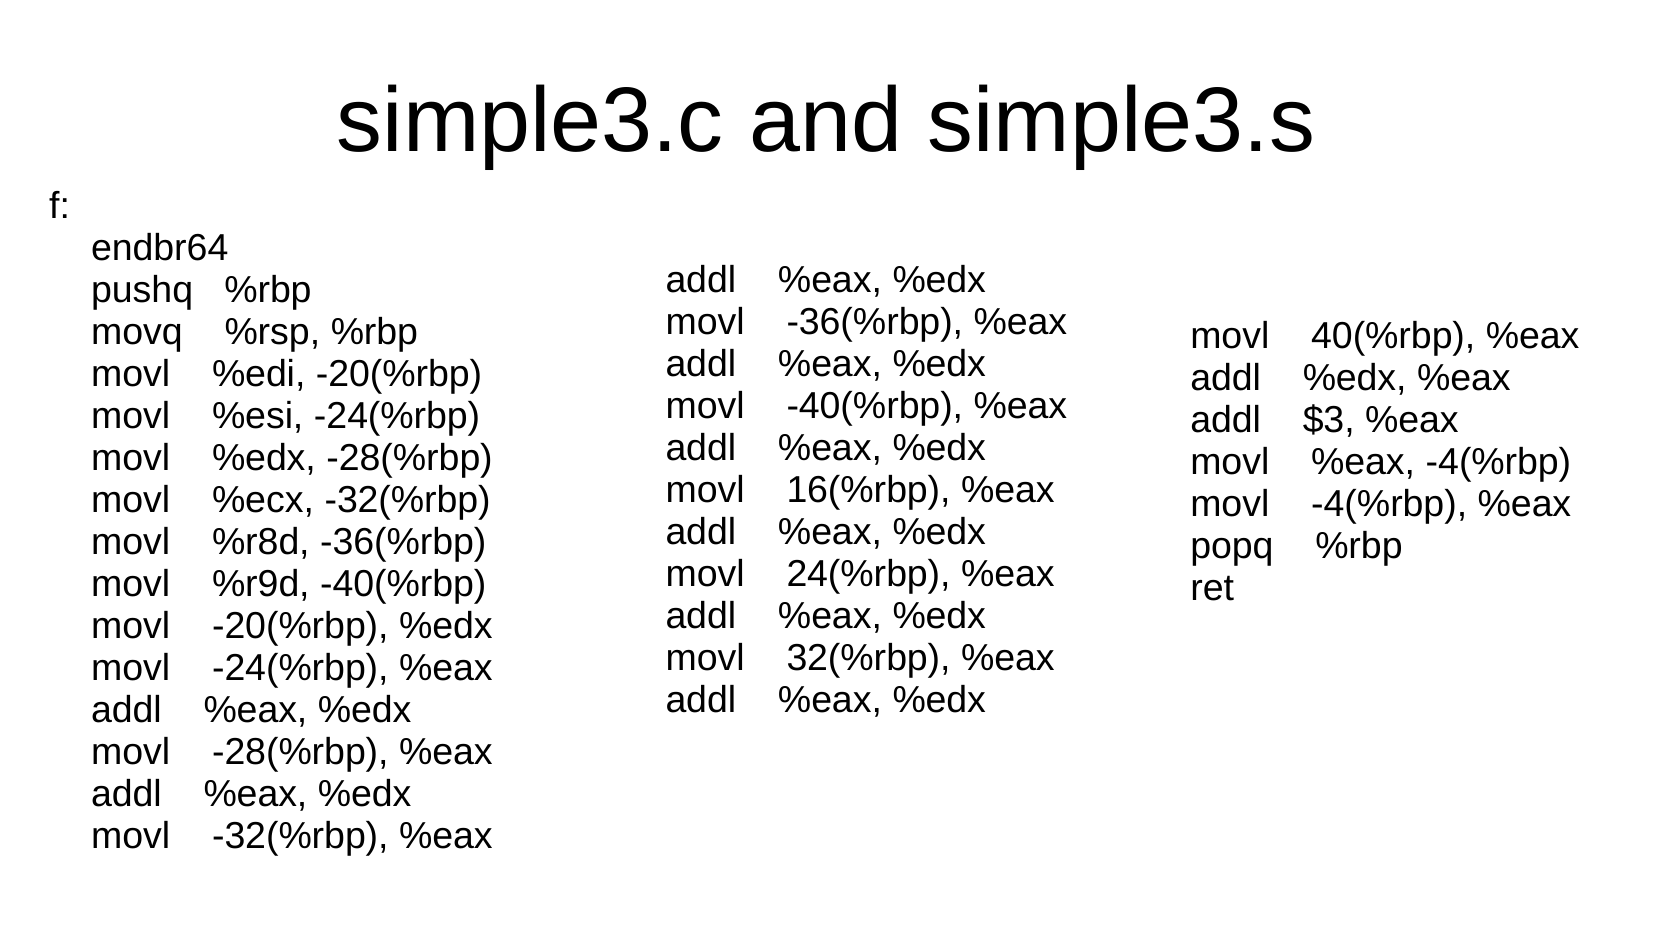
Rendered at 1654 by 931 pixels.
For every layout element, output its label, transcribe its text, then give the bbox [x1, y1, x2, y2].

text_box f: endbr64 pushq %rbp movq %rsp, %rbp movl %edi, -20(%rbp) movl %esi, -24(%rbp) movl %edx, -28(%rbp) movl %ecx, -32(%rbp) movl %r8d, -36(%rbp) movl %r9d, -40(%rbp) movl -20(%rbp), %edx movl -24(%rbp), %eax addl %eax, %edx movl -28(%rbp), %eax addl %eax, %edx movl -32(%rbp), %eax [34, 177, 508, 864]
text_box addl %eax, %edx movl -36(%rbp), %eax addl %eax, %edx movl -40(%rbp), %eax addl %eax, %edx movl 16(%rbp), %eax addl %eax, %edx movl 24(%rbp), %eax addl %eax, %edx movl 32(%rbp), %eax addl %eax, %edx [608, 251, 1083, 728]
title simple3.c and simple3.s [82, 37, 1571, 193]
text_box movl 40(%rbp), %eax addl %edx, %eax addl $3, %eax movl %eax, -4(%rbp) movl -4(%rbp), %eax popq %rbp ret [1133, 307, 1595, 616]
